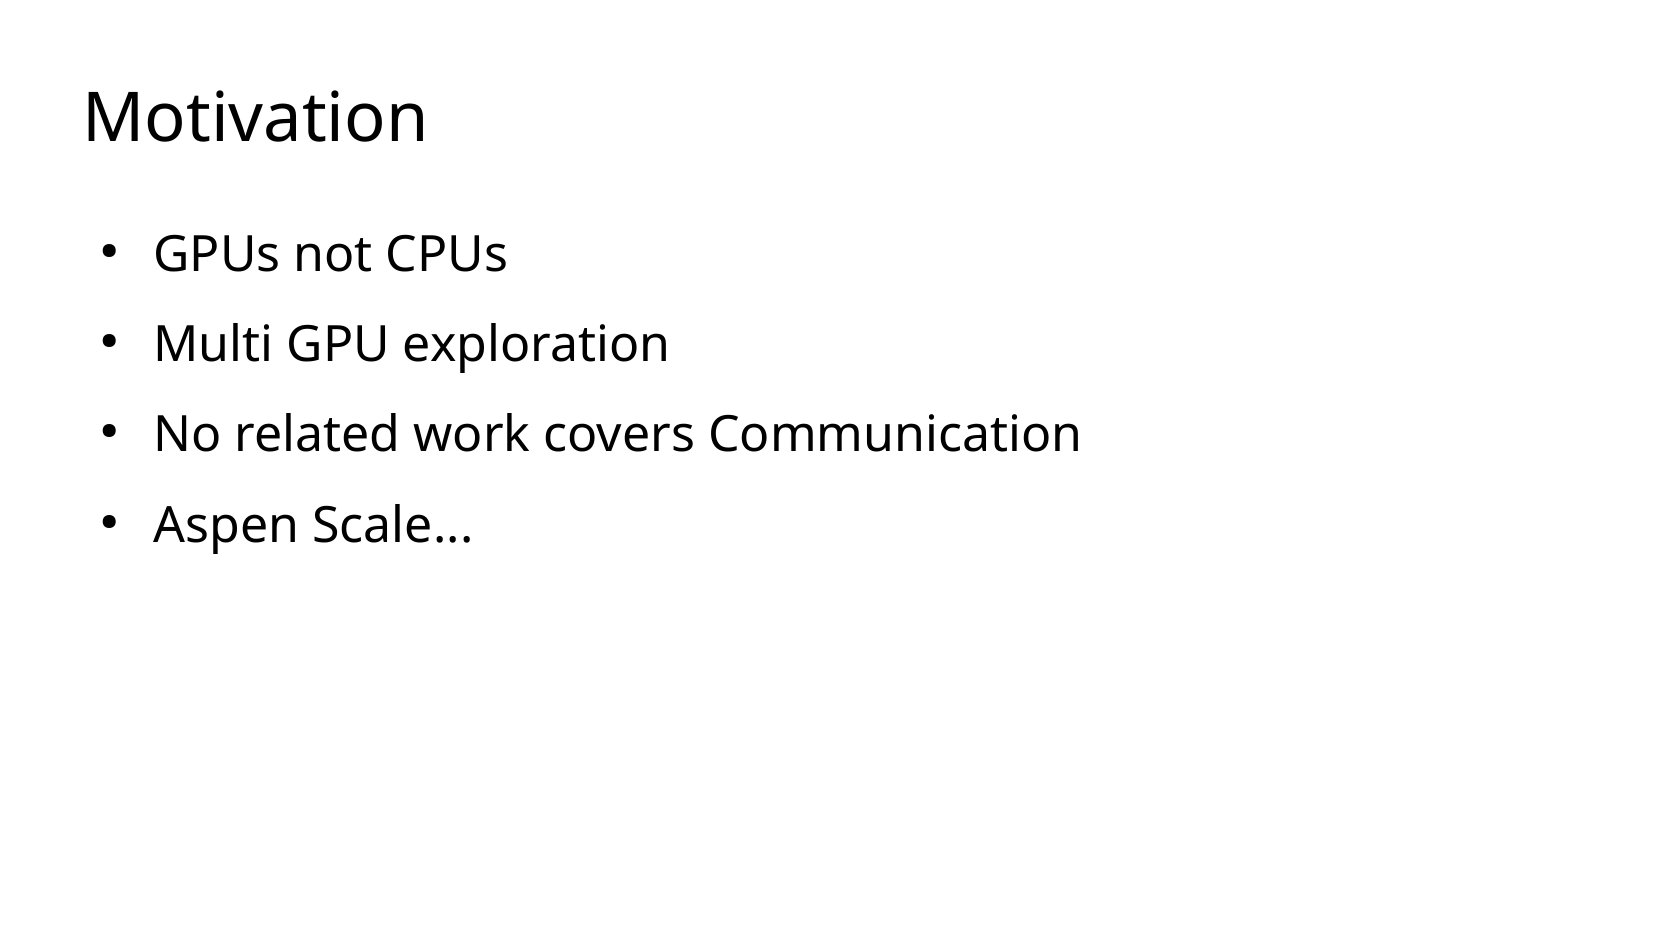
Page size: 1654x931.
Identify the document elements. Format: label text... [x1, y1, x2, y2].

title Motivation [82, 37, 1571, 193]
list GPUs not CPUs Multi GPU exploration No related work covers Communication Aspen Scale... [82, 217, 1571, 758]
